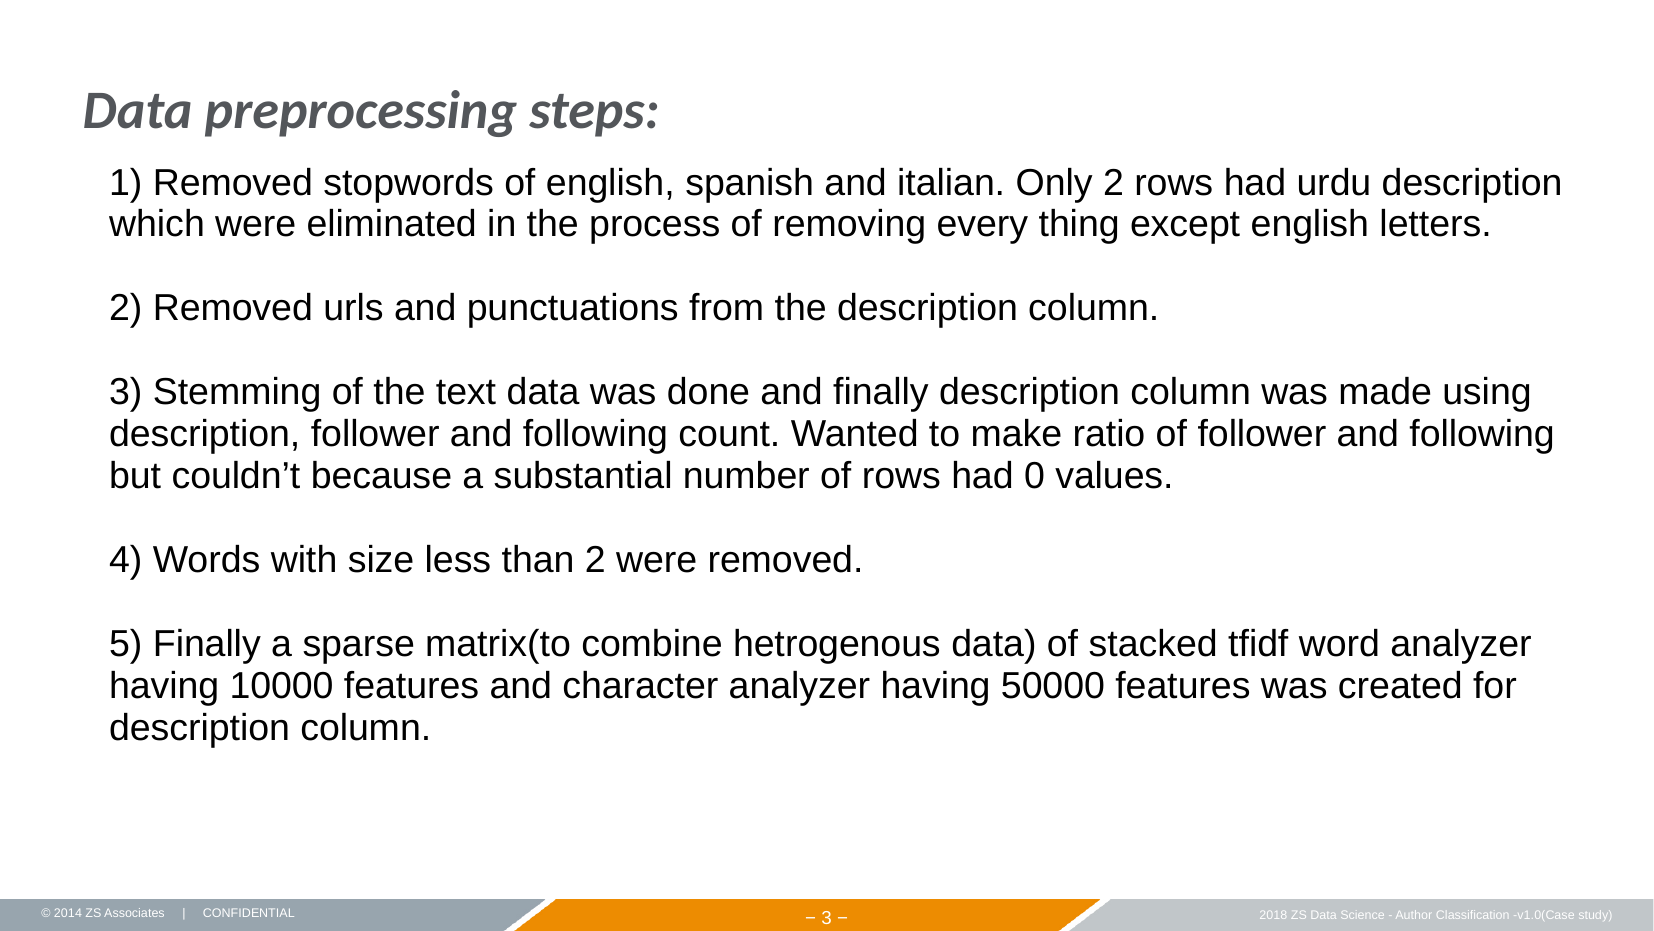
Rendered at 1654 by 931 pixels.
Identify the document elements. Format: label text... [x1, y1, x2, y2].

title Data preprocessing steps: [82, 83, 1571, 147]
picture [0, 899, 1654, 931]
text_box 1) Removed stopwords of english, spanish and italian. Only 2 rows had urdu description which were eliminated in the process of removing every thing except english letters. 2) Removed urls and punctuations from the description column. 3) Stemming of the text data was done and finally description column was made using description, follower and following count. Wanted to make ratio of follower and following but couldn’t because a substantial number of rows had 0 values. 4) Words with size less than 2 were removed. 5) Finally a sparse matrix(to combine hetrogenous data) of stacked tfidf word analyzer having 10000 features and character analyzer having 50000 features was created for description column. [94, 153, 1607, 757]
